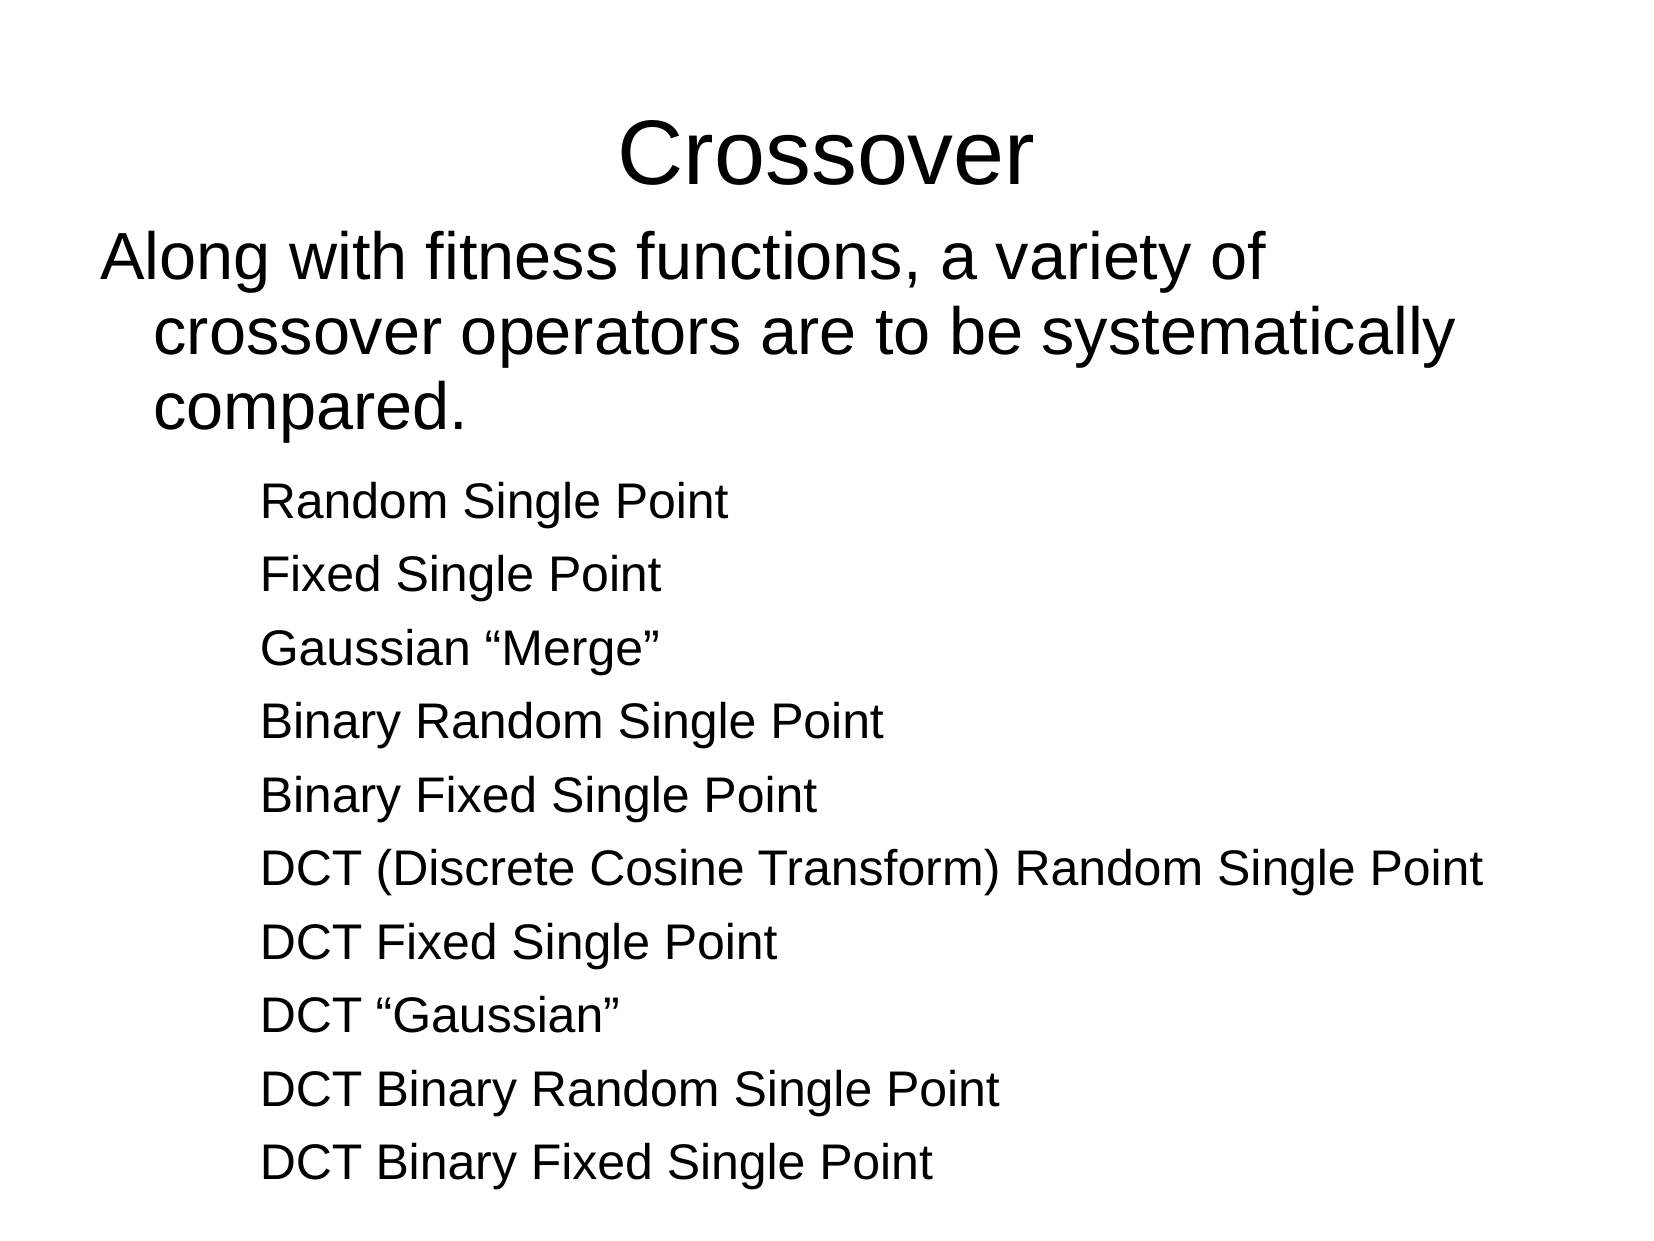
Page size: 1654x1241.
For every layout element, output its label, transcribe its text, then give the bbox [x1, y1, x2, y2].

title Crossover [82, 56, 1571, 219]
list Along with fitness functions, a variety of crossover operators are to be systematically compared. Random Single Point Fixed Single Point Gaussian “Merge” Binary Random Single Point Binary Fixed Single Point DCT (Discrete Cosine Transform) Random Single Point DCT Fixed Single Point DCT “Gaussian” DCT Binary Random Single Point DCT Binary Fixed Single Point [82, 219, 1571, 1191]
